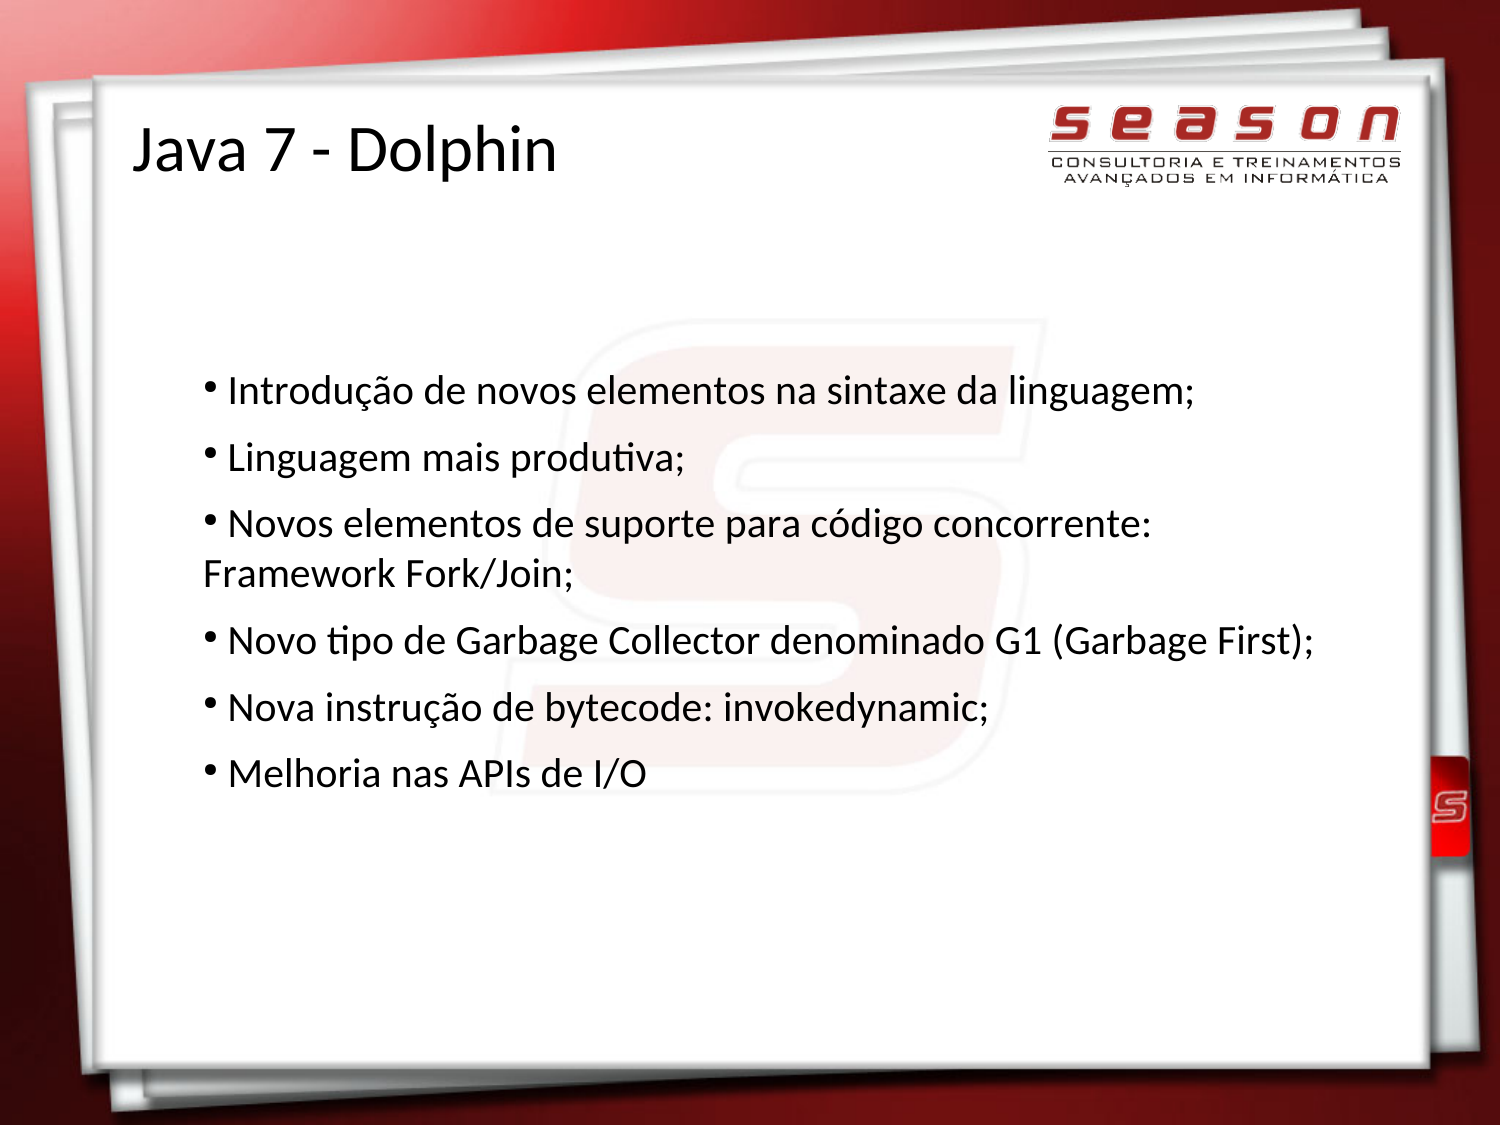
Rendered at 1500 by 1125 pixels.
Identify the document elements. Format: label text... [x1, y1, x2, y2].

title Java 7 - Dolphin [118, 33, 1394, 257]
text_box Introdução de novos elementos na sintaxe da linguagem; Linguagem mais produtiva; Novos elementos de suporte para código concorrente: Framework Fork/Join; Novo tipo de Garbage Collector denominado G1 (Garbage First); Nova instrução de bytecode: invokedynamic; Melhoria nas APIs de I/O [203, 311, 1323, 848]
picture [0, 0, 1500, 1125]
